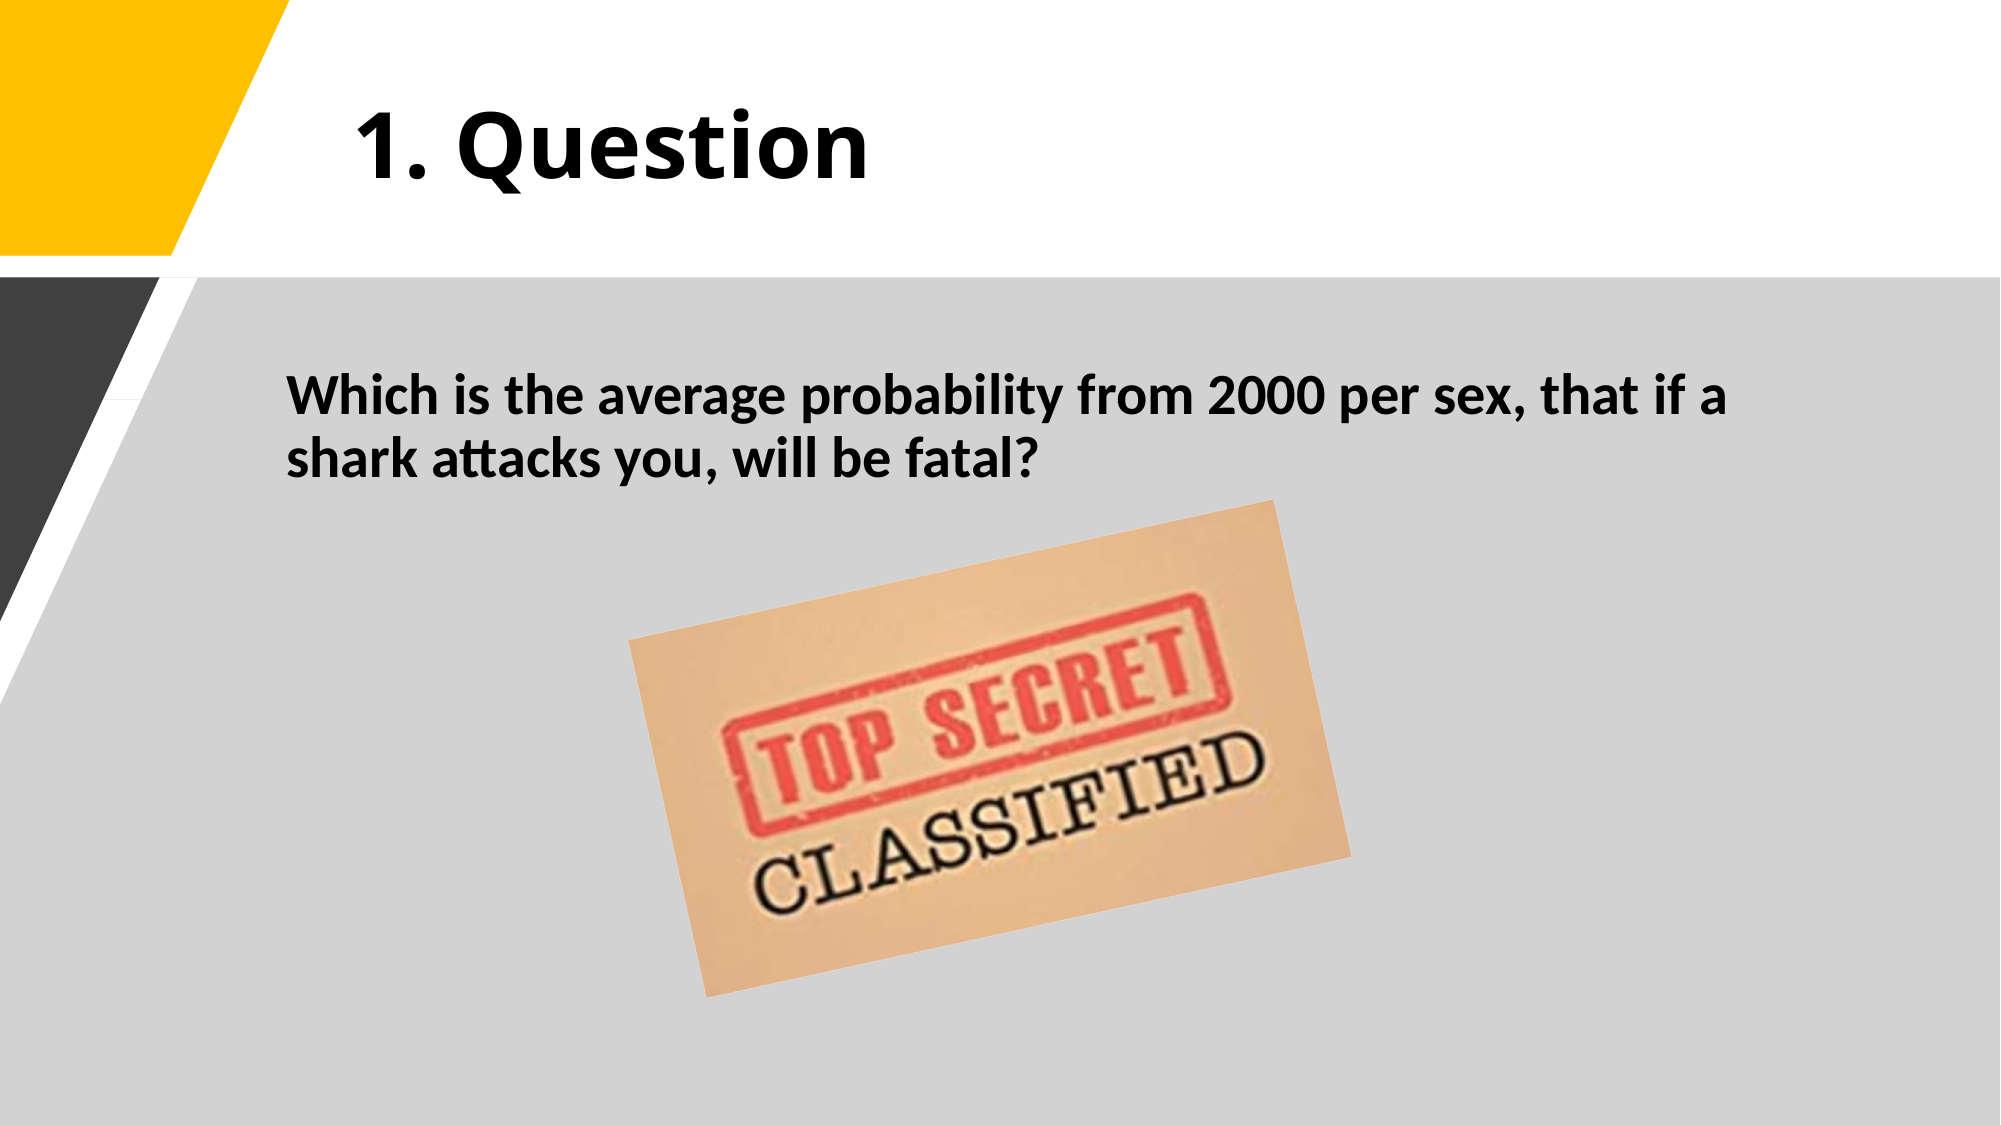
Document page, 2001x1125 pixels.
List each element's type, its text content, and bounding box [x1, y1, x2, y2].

list Which is the average probability from 2000 per sex, that if a shark attacks you, will be fatal? [271, 356, 1808, 1021]
picture [627, 498, 1352, 998]
text_box [0, 277, 2000, 1125]
title 1. Question [337, 60, 1808, 238]
text_box [0, 0, 290, 256]
